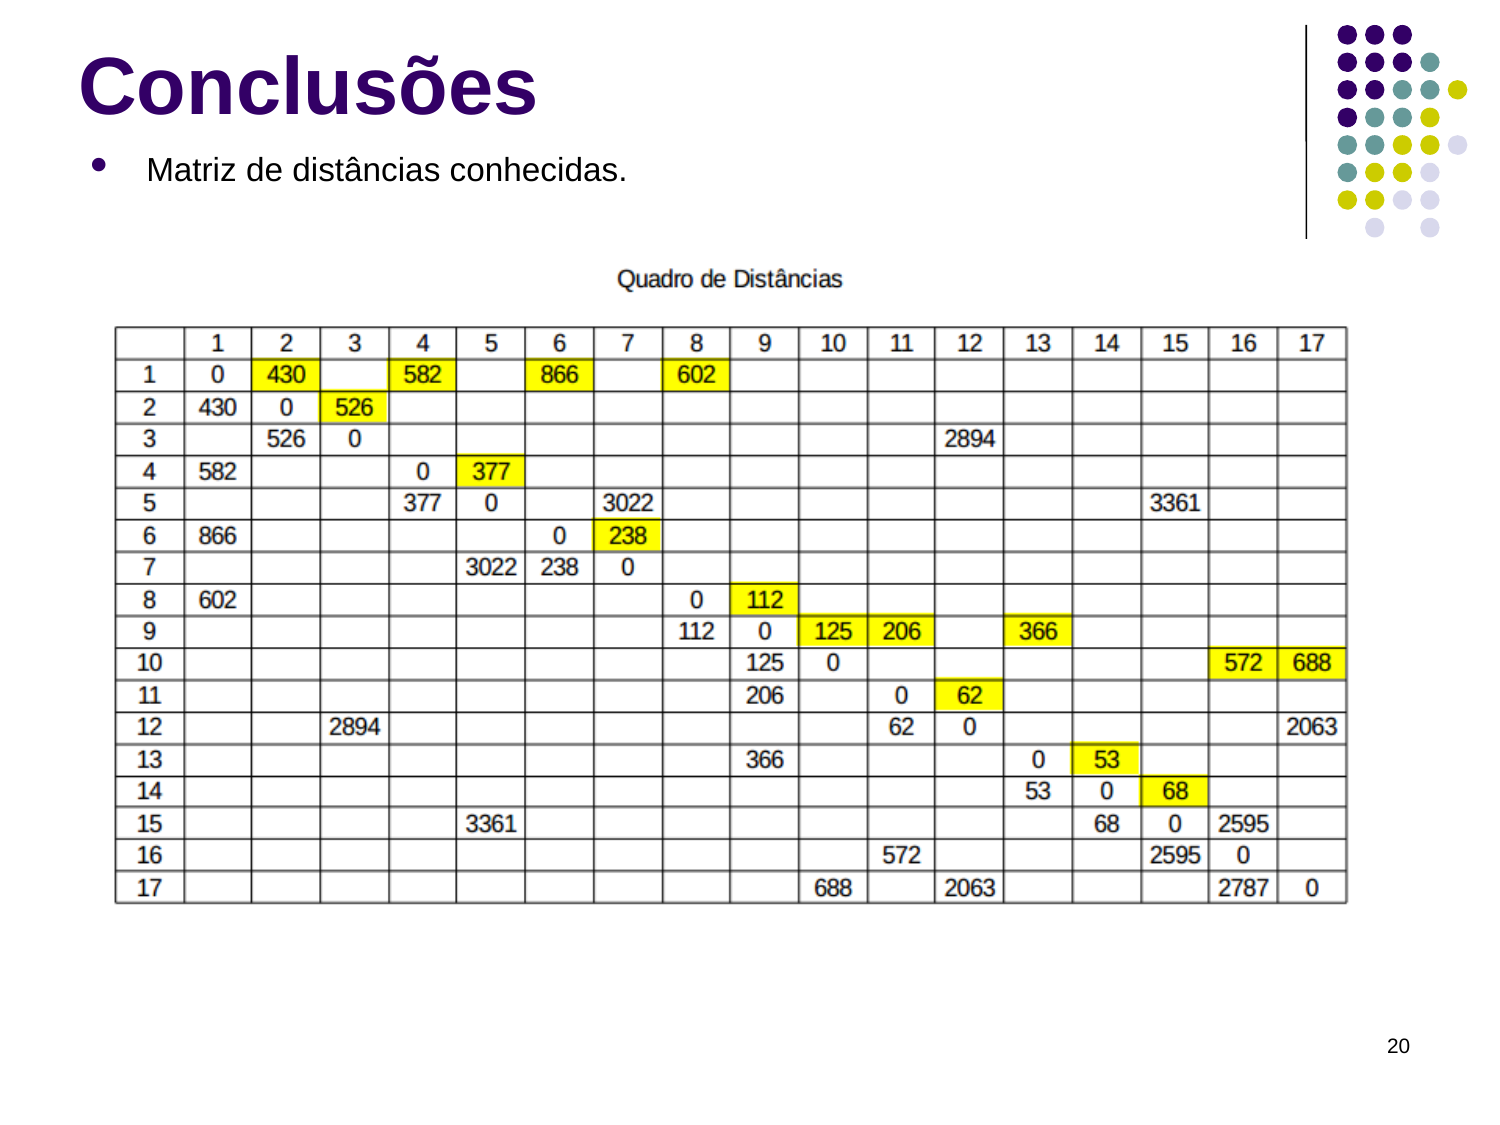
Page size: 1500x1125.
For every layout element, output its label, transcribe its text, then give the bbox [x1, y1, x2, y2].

title Conclusões [63, 35, 567, 139]
slide_number <número> [1074, 1025, 1425, 1100]
picture [93, 239, 1361, 920]
list Matriz de distâncias conhecidas. [75, 140, 1300, 213]
